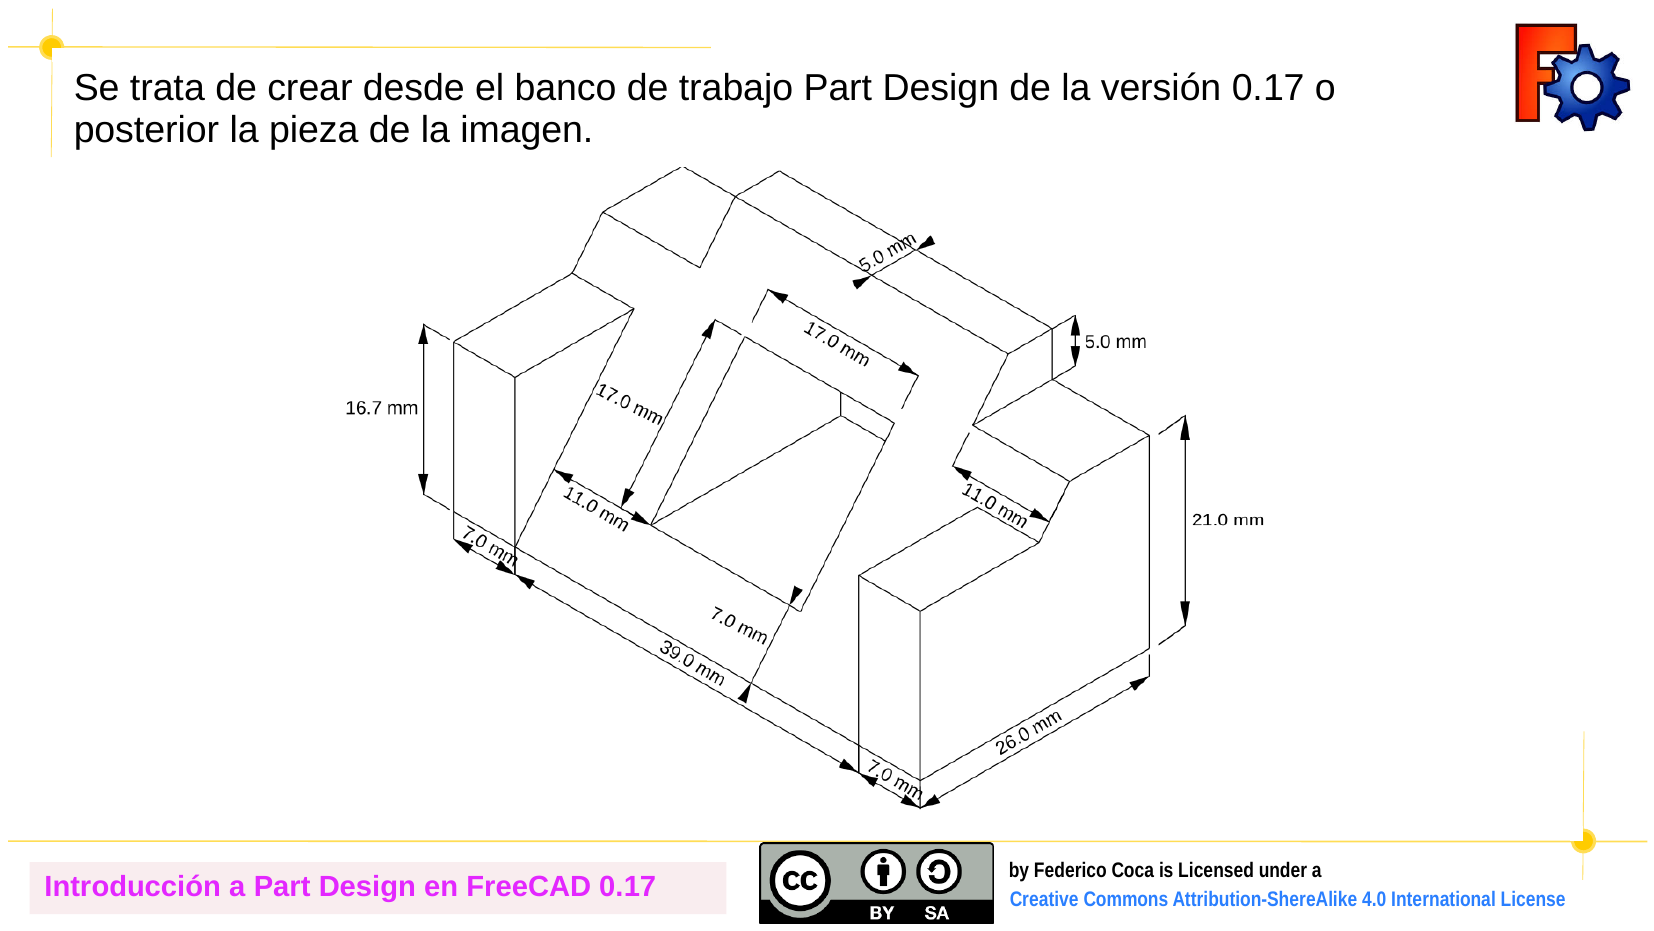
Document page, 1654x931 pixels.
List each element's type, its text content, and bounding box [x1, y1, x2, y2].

text_box Introducción a Part Design en FreeCAD 0.17 [29, 862, 727, 915]
picture [1509, 13, 1638, 142]
picture [313, 167, 1340, 815]
text_box Se trata de crear desde el banco de trabajo Part Design de la versión 0.17 o posterior la pieza de la imagen. [59, 59, 1489, 158]
